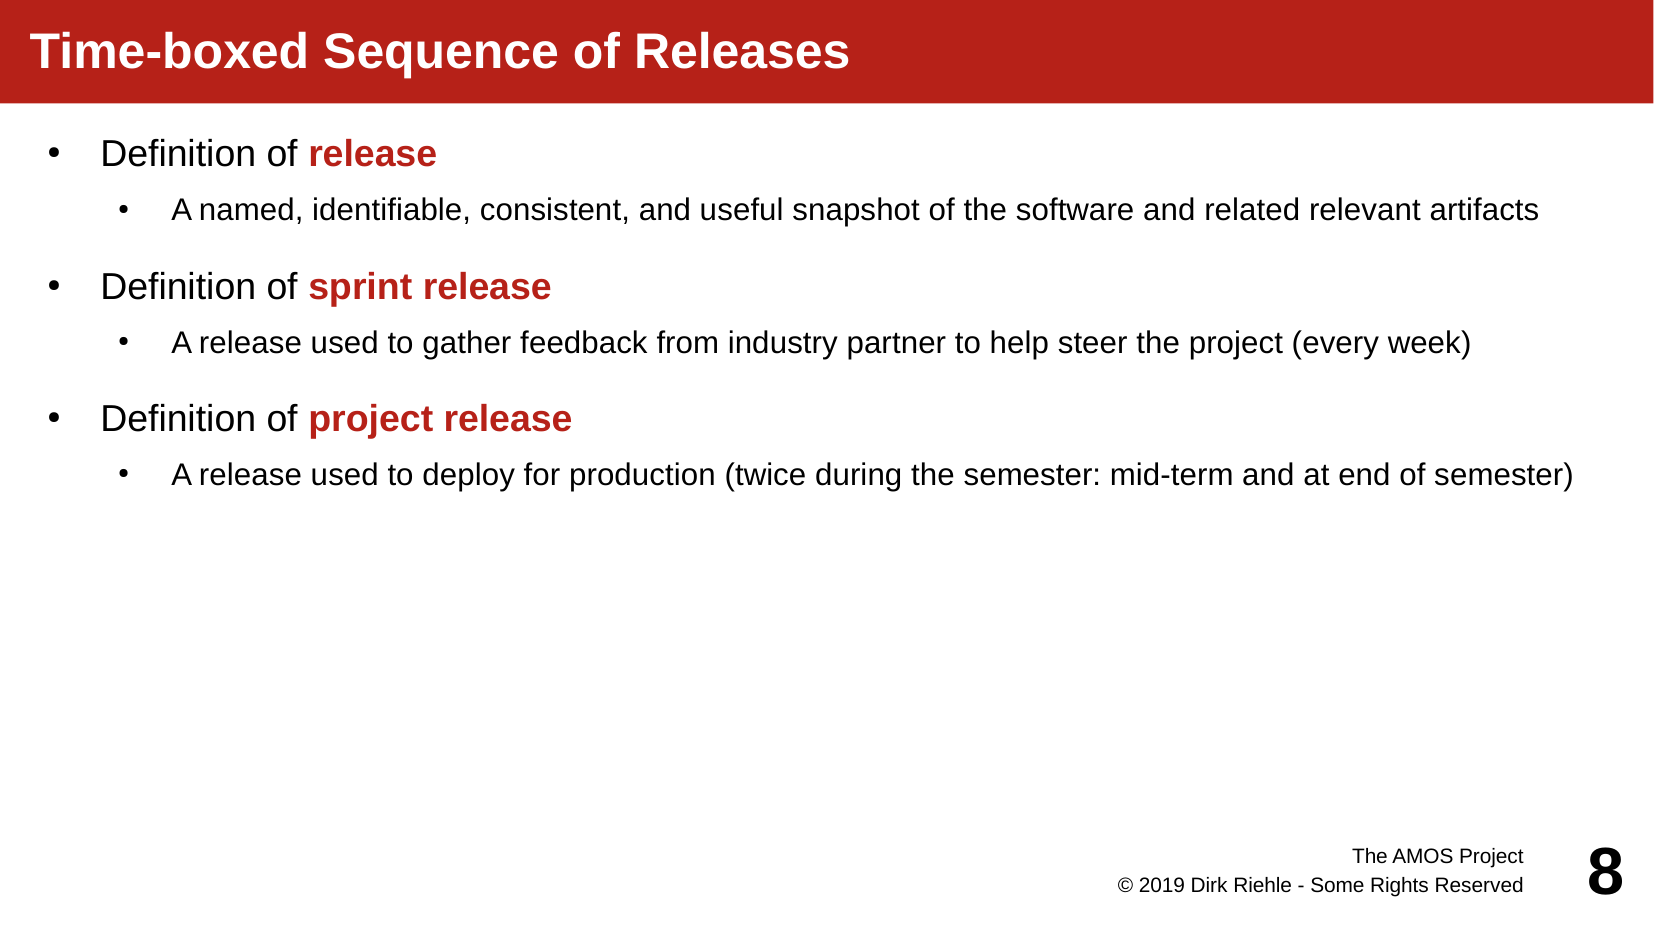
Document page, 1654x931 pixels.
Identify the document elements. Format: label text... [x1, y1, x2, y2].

list Definition of release A named, identifiable, consistent, and useful snapshot of the software and related relevant artifacts Definition of sprint release A release used to gather feedback from industry partner to help steer the project (every week) Definition of project release A release used to deploy for production (twice during the semester: mid-term and at end of semester) [29, 132, 1625, 798]
title Time-boxed Sequence of Releases [0, 0, 1654, 104]
